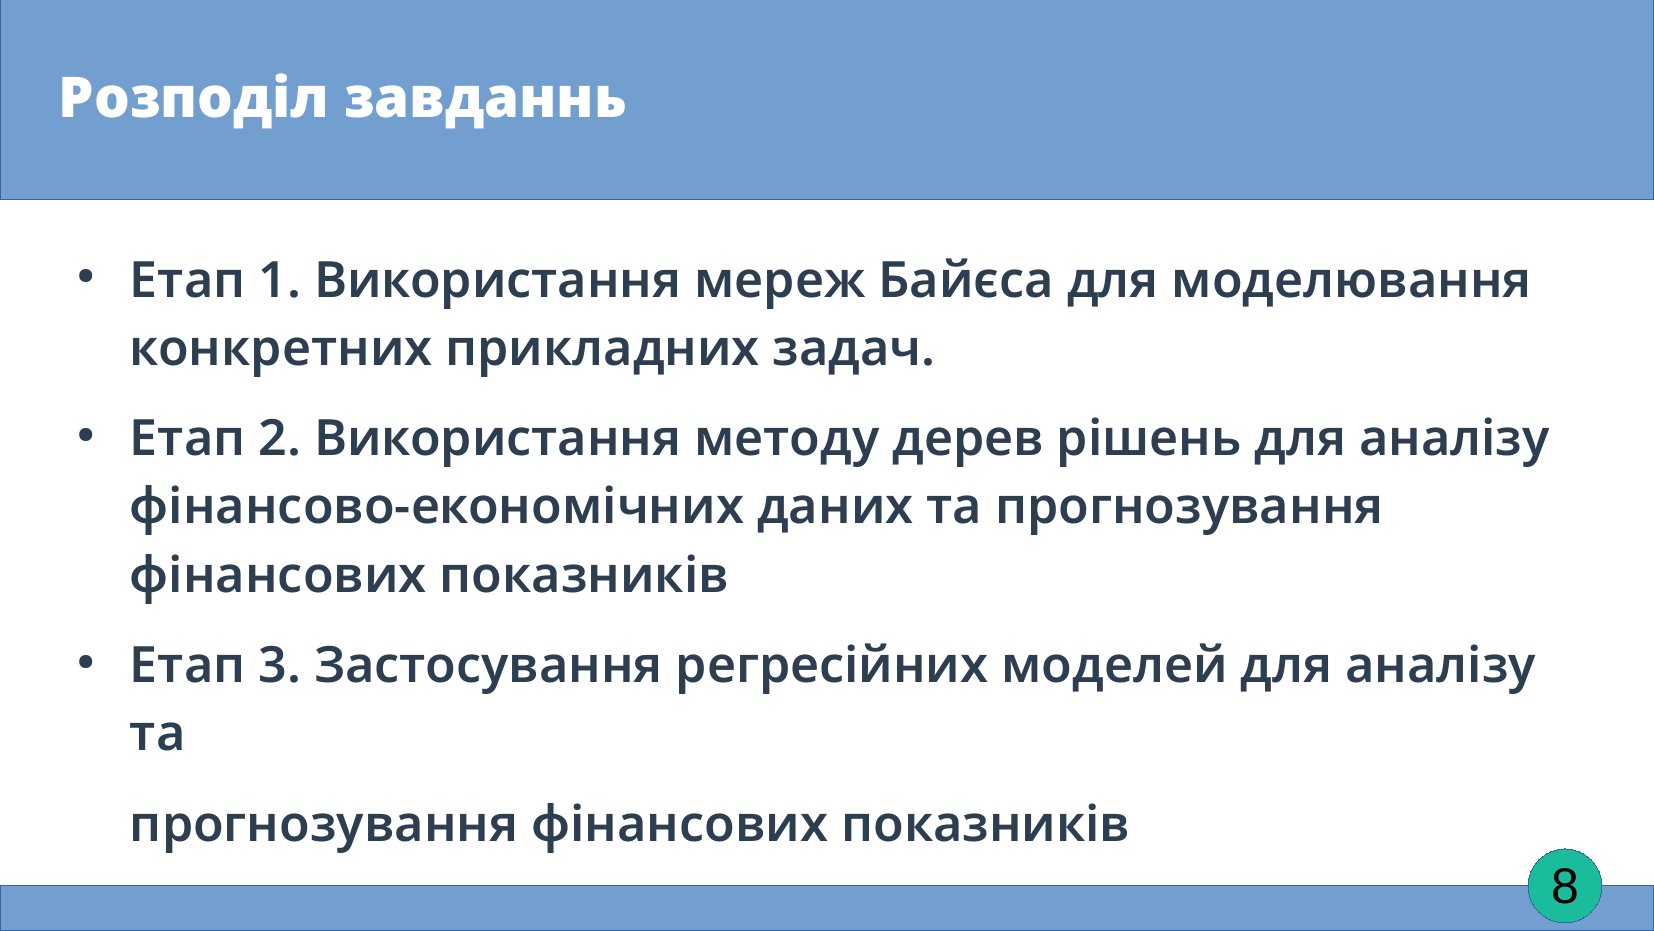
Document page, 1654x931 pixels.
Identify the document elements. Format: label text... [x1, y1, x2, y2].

title Розподіл завданнь [59, 37, 1595, 155]
list Етап 1. Використання мереж Байєса для моделювання конкретних прикладних задач. Етап 2. Використання методу дерев рішень для аналізу фінансово-економічних даних та прогнозування фінансових показників Етап 3. Застосування регресійних моделей для аналізу та прогнозування фінансових показників [59, 243, 1595, 864]
